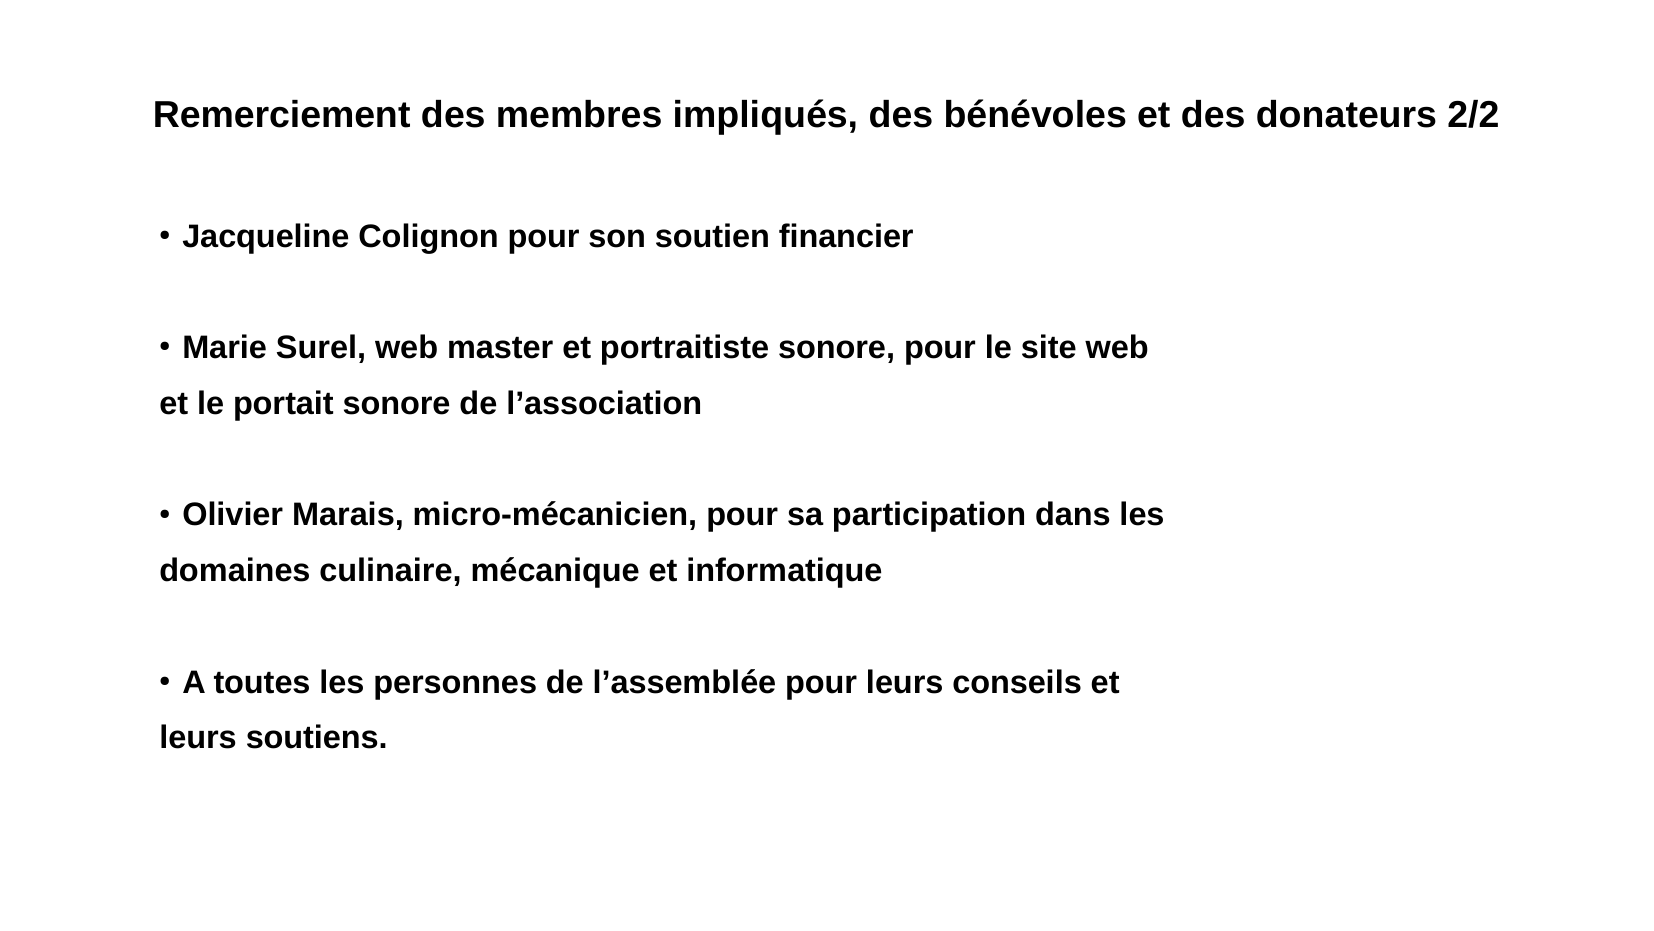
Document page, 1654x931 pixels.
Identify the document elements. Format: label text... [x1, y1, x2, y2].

list Jacqueline Colignon pour son soutien financier Marie Surel, web master et portraitiste sonore, pour le site web et le portait sonore de l’association Olivier Marais, micro-mécanicien, pour sa participation dans les domaines culinaire, mécanique et informatique A toutes les personnes de l’assemblée pour leurs conseils et leurs soutiens. [82, 217, 1571, 758]
title Remerciement des membres impliqués, des bénévoles et des donateurs 2/2 [82, 37, 1571, 193]
